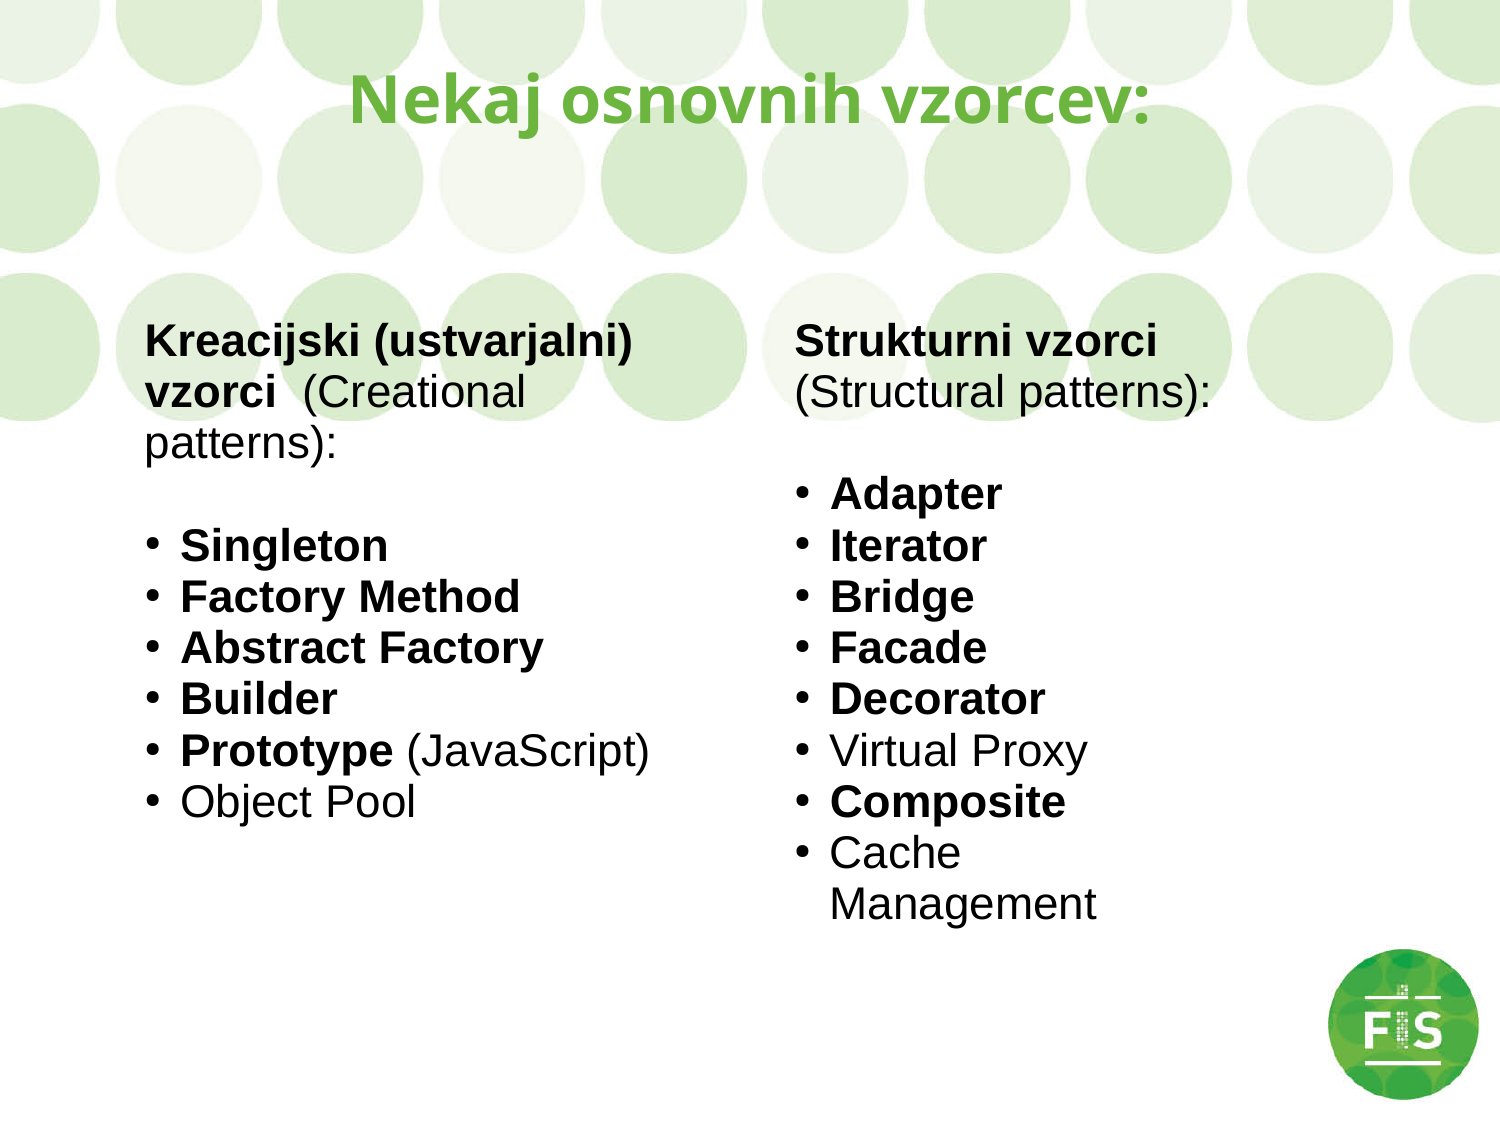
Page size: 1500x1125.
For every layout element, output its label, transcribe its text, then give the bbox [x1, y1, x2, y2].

title Nekaj osnovnih vzorcev: [75, 59, 1425, 233]
picture [0, 0, 1500, 1125]
text_box Kreacijski (ustvarjalni) vzorci (Creational patterns): Singleton Factory Method Abstract Factory Builder Prototype (JavaScript) Object Pool [129, 307, 686, 981]
text_box Strukturni vzorci (Structural patterns): Adapter Iterator Bridge Facade Decorator Virtual Proxy Composite Cache Management [779, 307, 1229, 1020]
